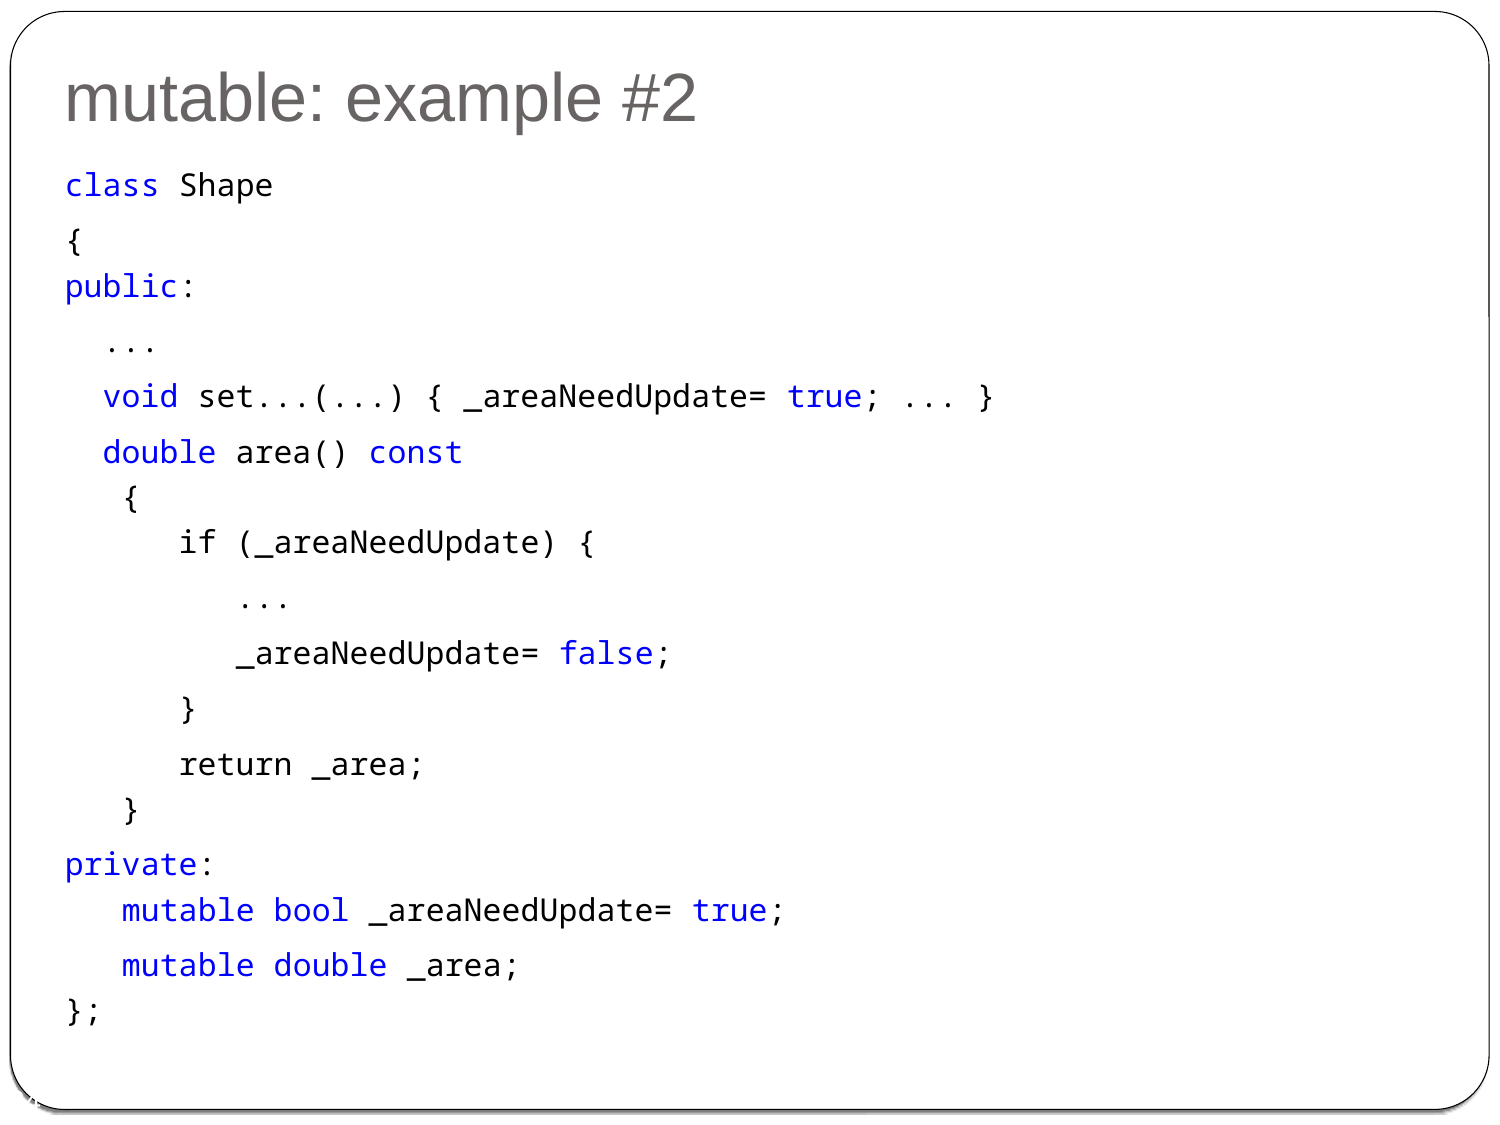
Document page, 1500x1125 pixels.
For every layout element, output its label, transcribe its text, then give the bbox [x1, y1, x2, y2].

slide_number <number> [0, 1074, 50, 1125]
list class Shape { public: ... void set...(...) { _areaNeedUpdate= true; ... } double area() const { if (_areaNeedUpdate) { ... _areaNeedUpdate= false; } return _area; } private: mutable bool _areaNeedUpdate= true; mutable double _area; }; [50, 149, 1450, 1088]
title mutable: example #2 [50, 45, 1450, 149]
